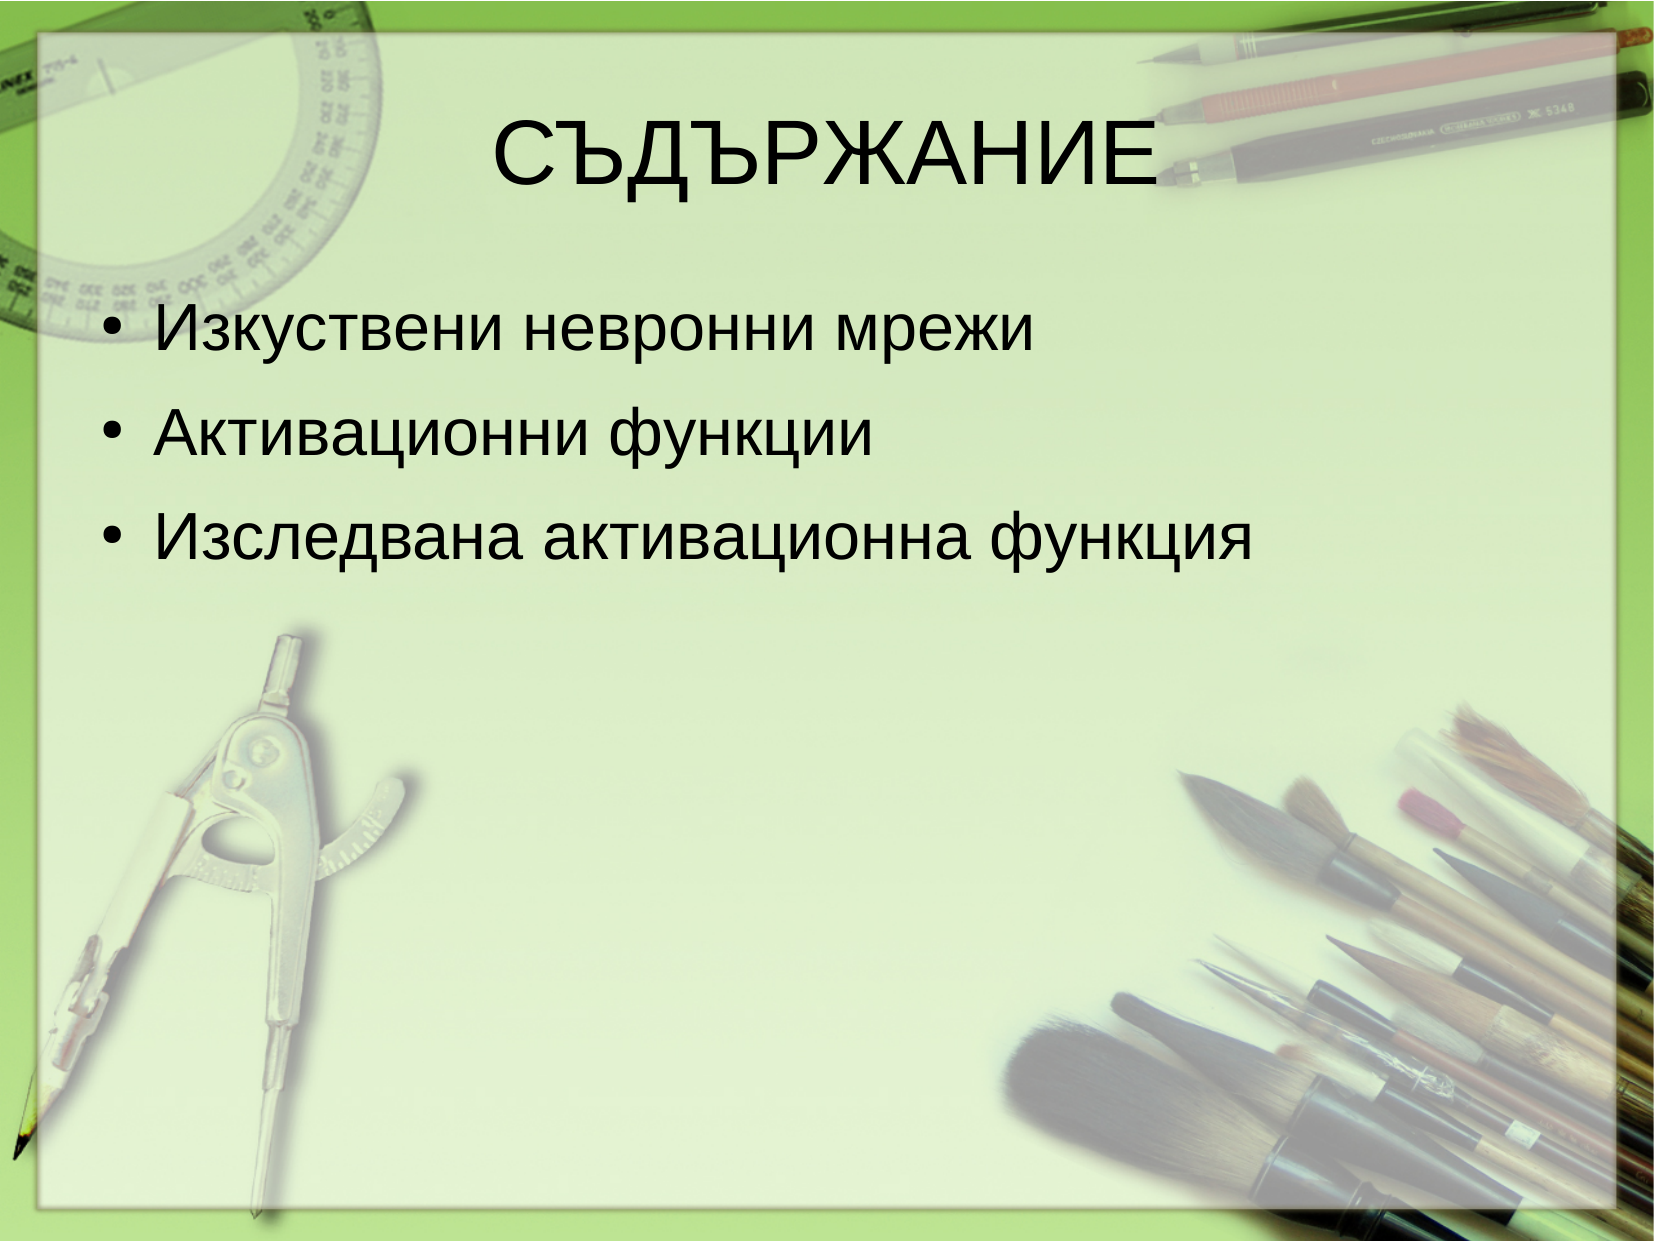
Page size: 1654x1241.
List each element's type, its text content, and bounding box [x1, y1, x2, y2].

title СЪДЪРЖАНИЕ [82, 49, 1571, 257]
list Изкуствени невронни мрежи Активационни функции Изследвана активационна функция [82, 290, 1571, 1010]
picture [0, 1, 1654, 1241]
